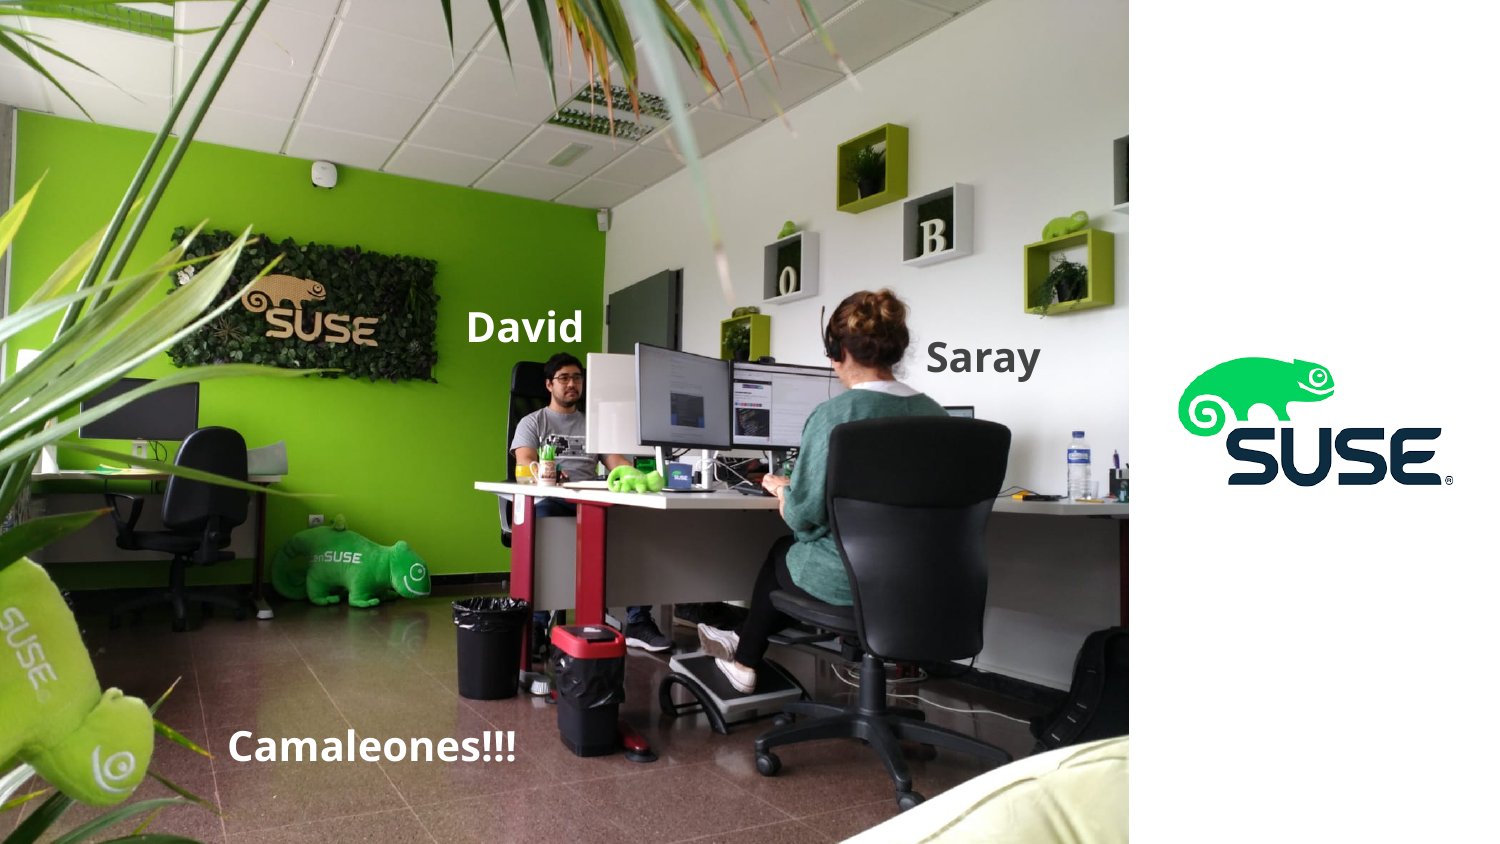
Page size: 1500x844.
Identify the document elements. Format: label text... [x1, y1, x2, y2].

picture [1172, 356, 1459, 487]
text_box David [450, 285, 614, 357]
picture [0, 0, 1129, 844]
text_box Camaleones!!! [212, 704, 549, 776]
text_box Saray [910, 315, 1074, 400]
